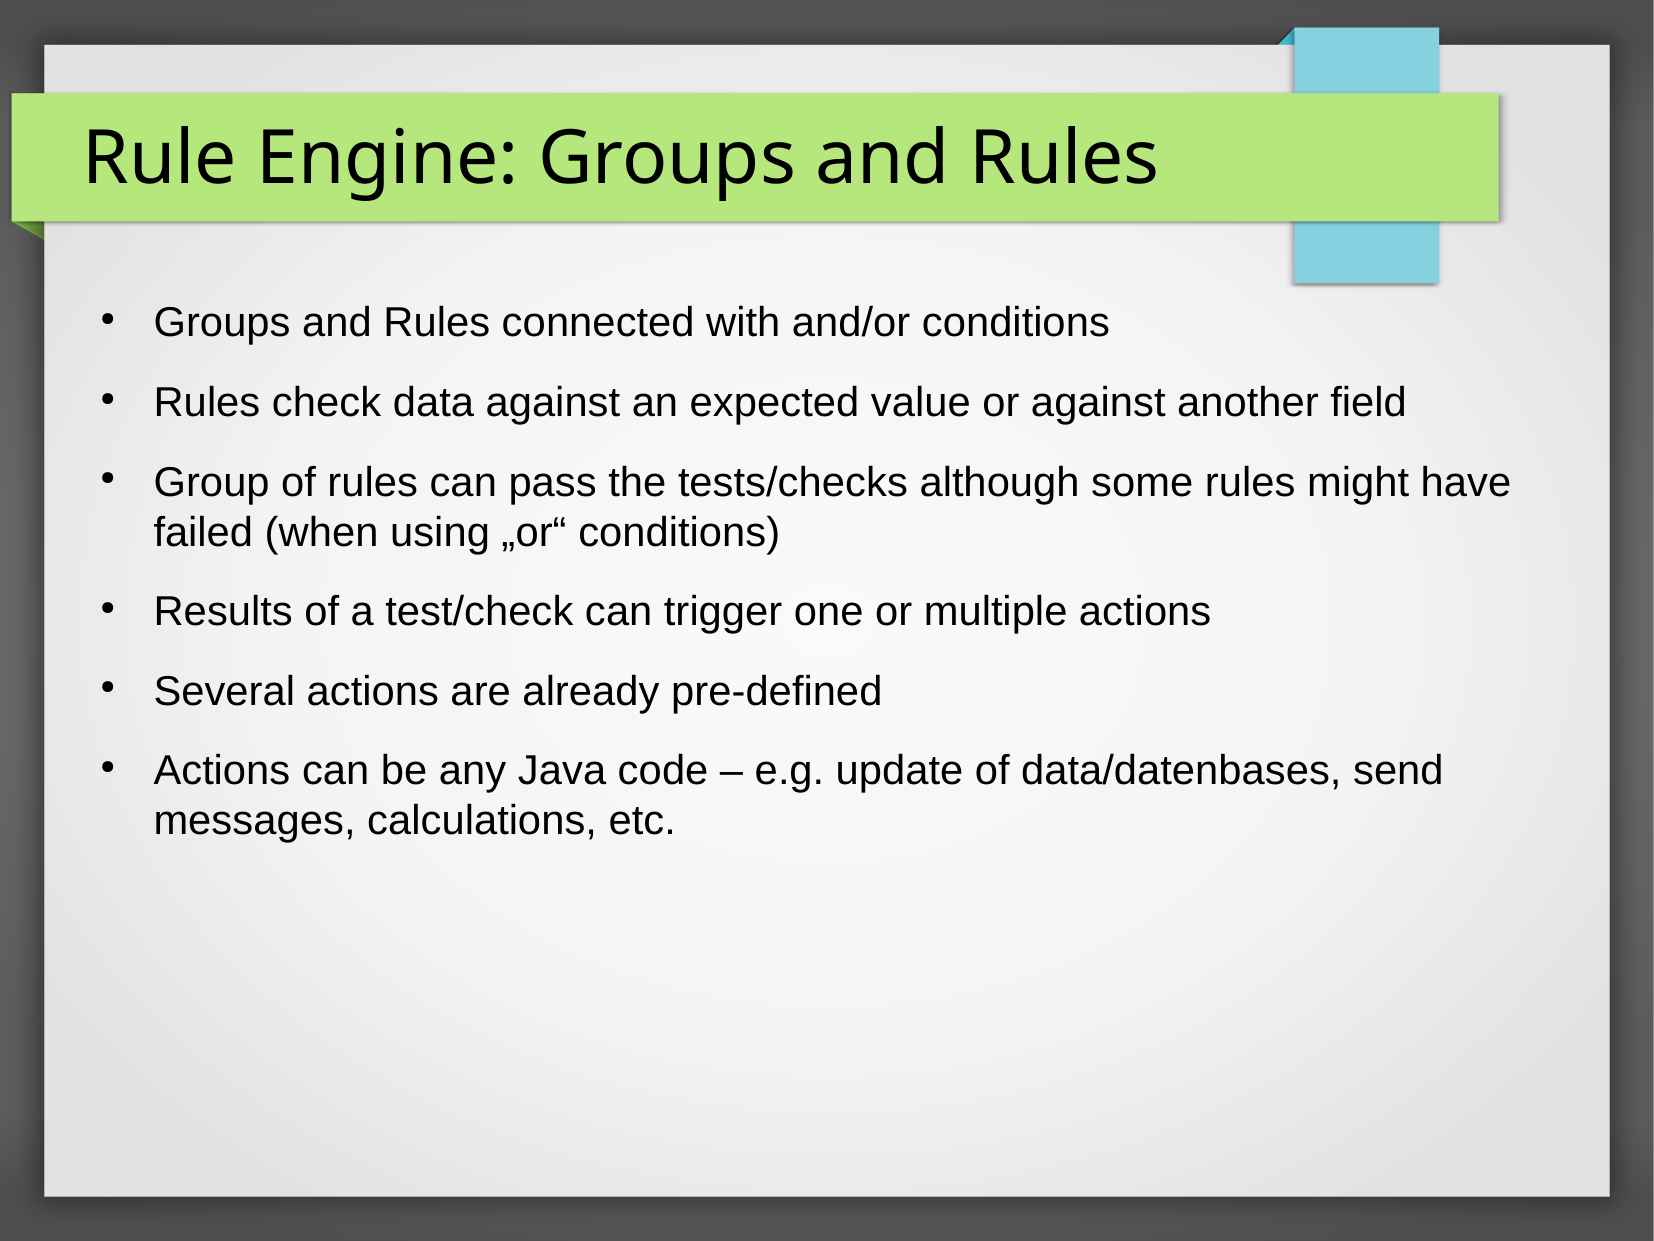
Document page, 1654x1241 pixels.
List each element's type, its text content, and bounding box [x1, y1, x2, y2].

list Groups and Rules connected with and/or conditions Rules check data against an expected value or against another field Group of rules can pass the tests/checks although some rules might have failed (when using „or“ conditions) Results of a test/check can trigger one or multiple actions Several actions are already pre-defined Actions can be any Java code – e.g. update of data/datenbases, send messages, calculations, etc. [82, 295, 1571, 1015]
title Rule Engine: Groups and Rules [82, 94, 1264, 213]
picture [0, 0, 1654, 1241]
